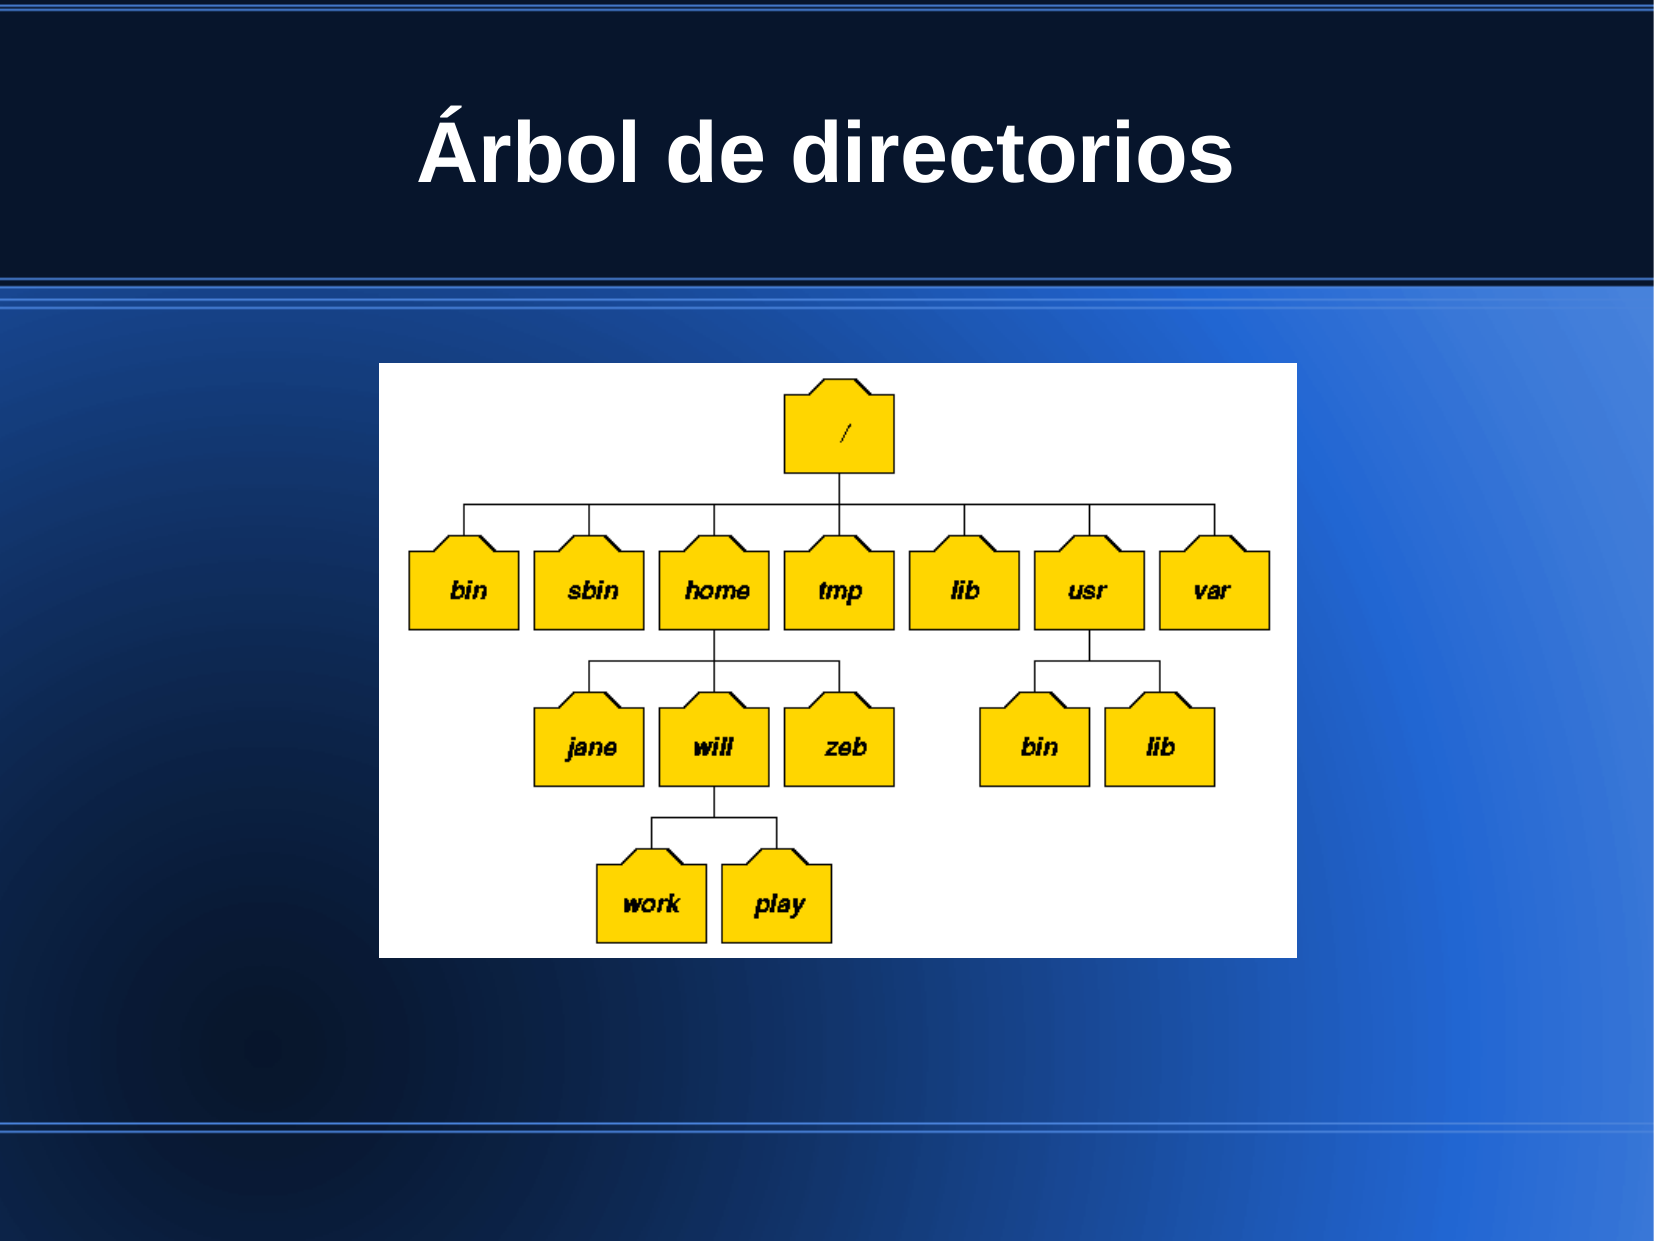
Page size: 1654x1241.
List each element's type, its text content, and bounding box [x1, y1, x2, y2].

title Árbol de directorios [82, 49, 1571, 257]
picture [0, 0, 1654, 1241]
